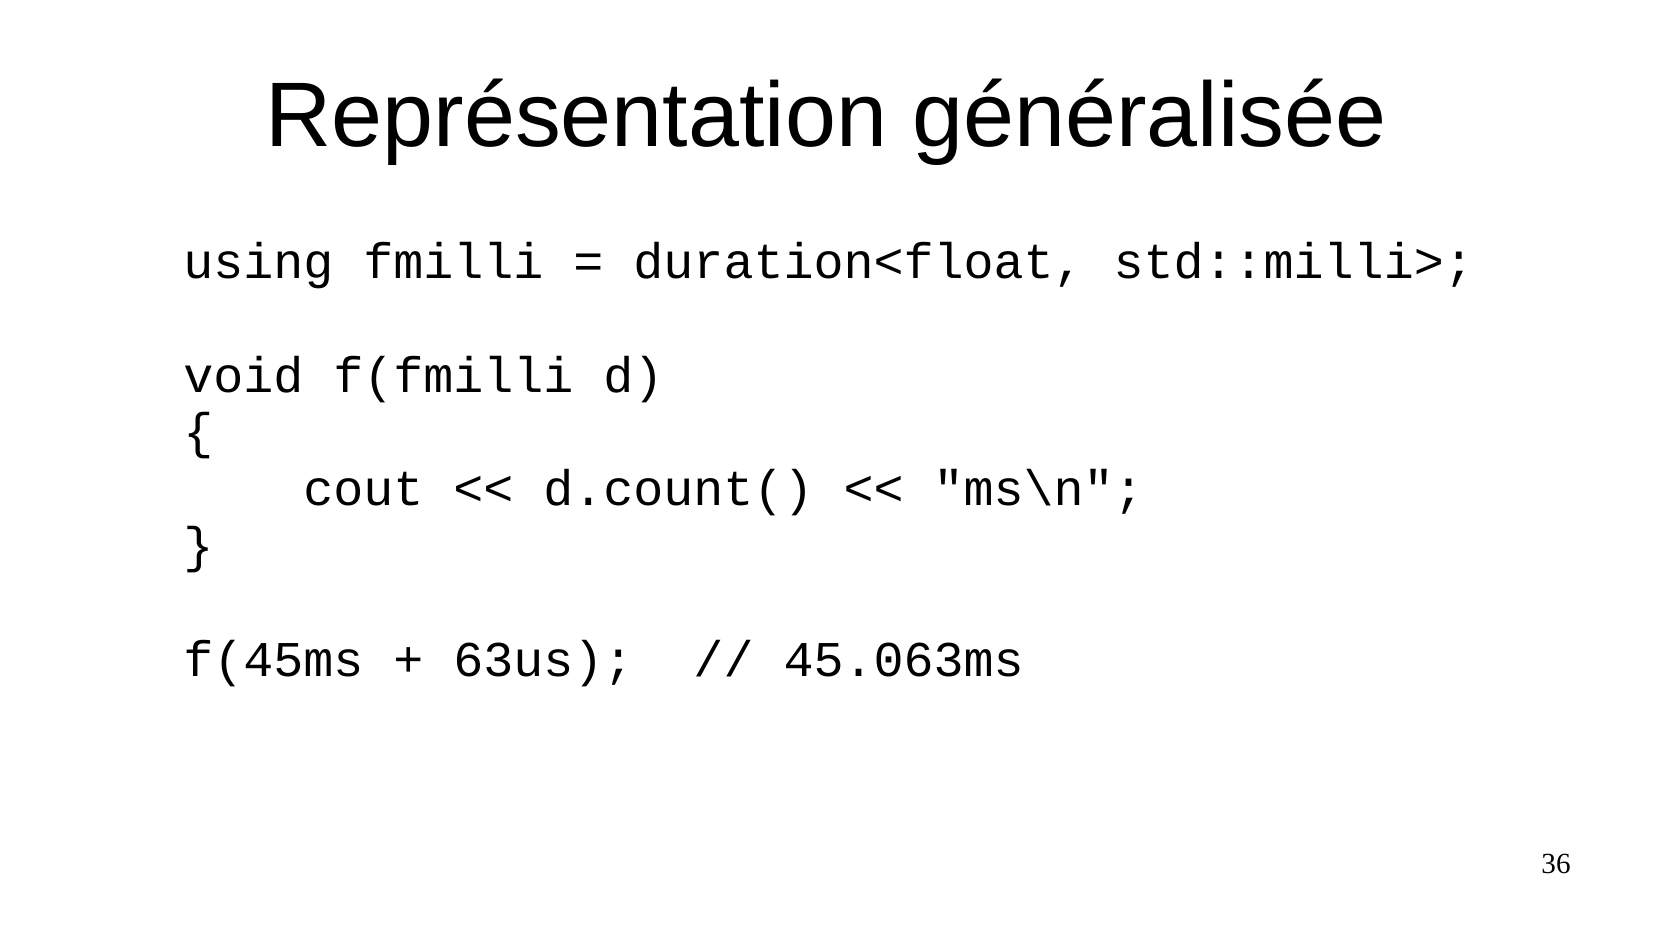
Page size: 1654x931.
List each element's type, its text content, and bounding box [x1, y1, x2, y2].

title Représentation généralisée [82, 37, 1571, 193]
text_box using fmilli = duration<float, std::milli>; void f(fmilli d) { cout << d.count() << "ms\n"; } f(45ms + 63us); // 45.063ms [168, 229, 1654, 766]
